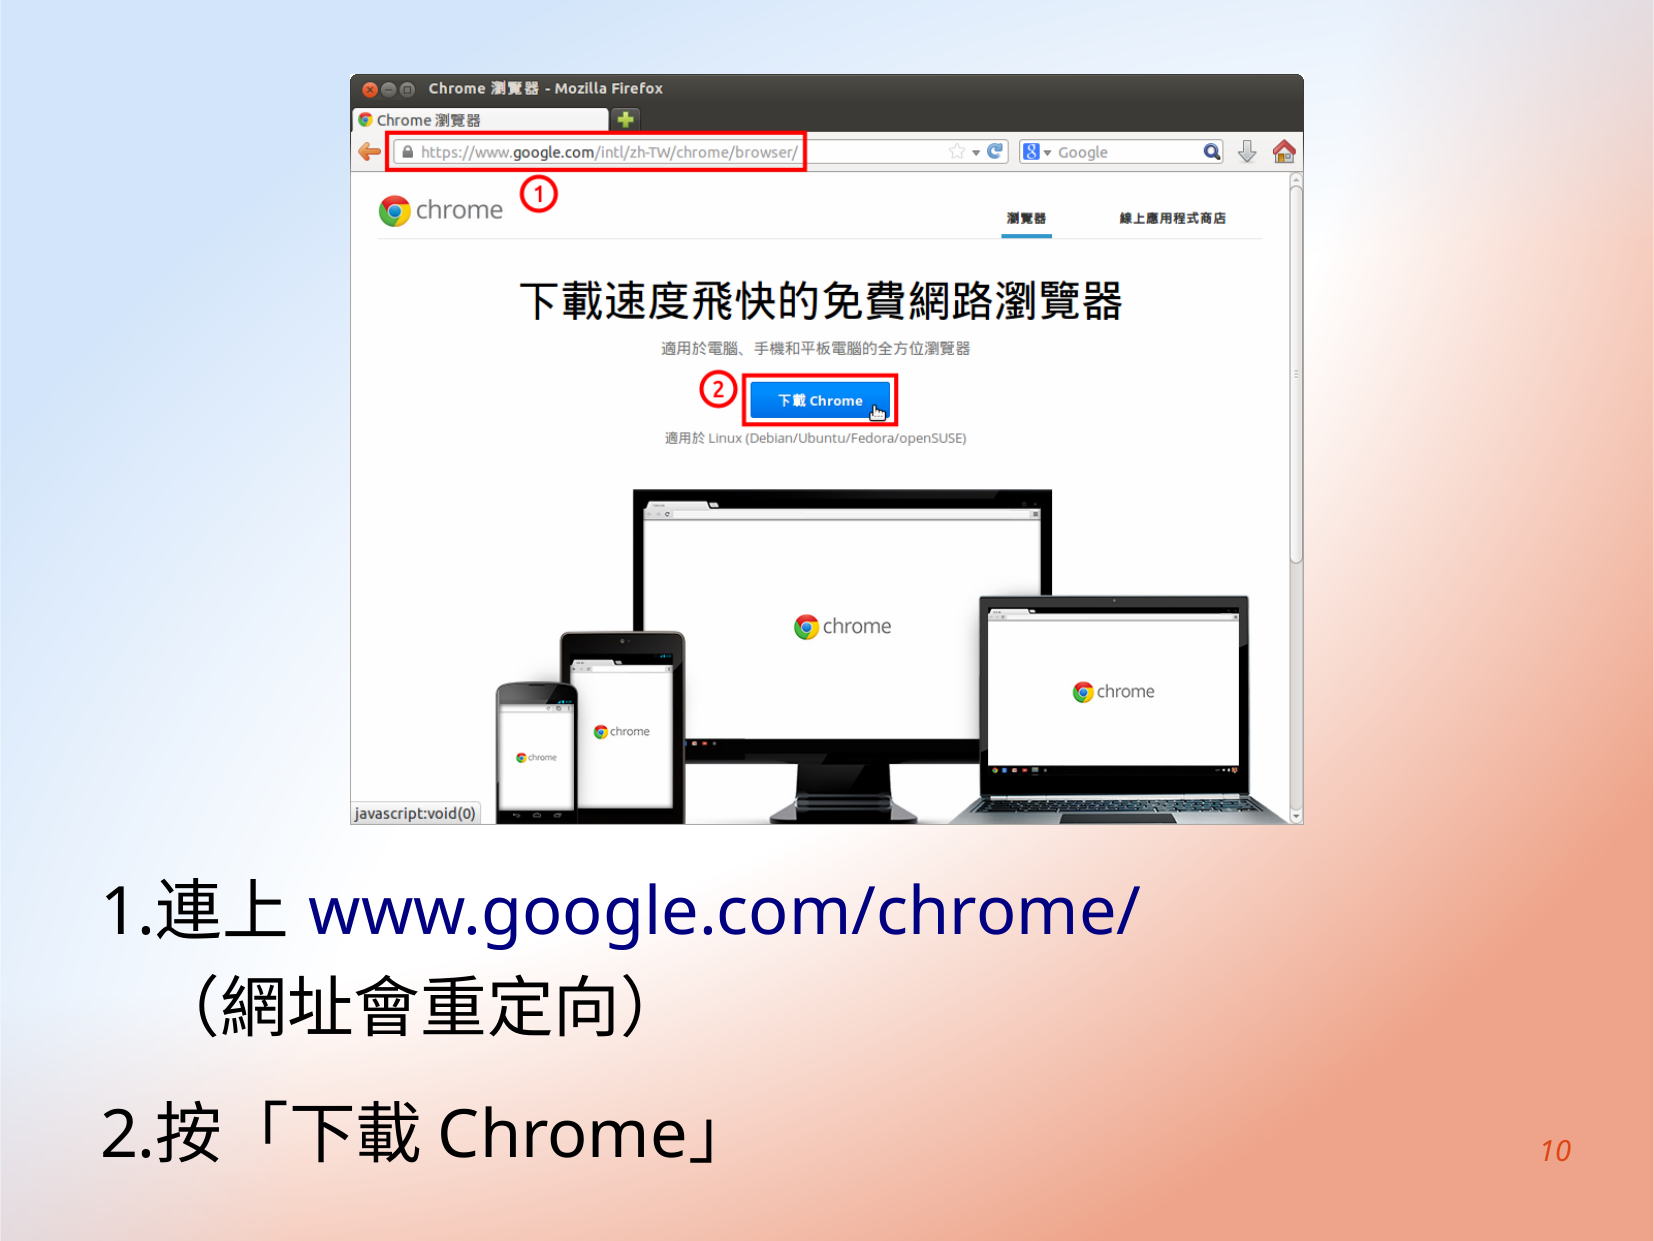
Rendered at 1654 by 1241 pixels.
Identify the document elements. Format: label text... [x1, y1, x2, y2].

picture [0, 0, 1654, 1241]
list 連上www.google.com/chrome/ （網址會重定向） 按「下載 Chrome」 [82, 857, 1571, 1201]
